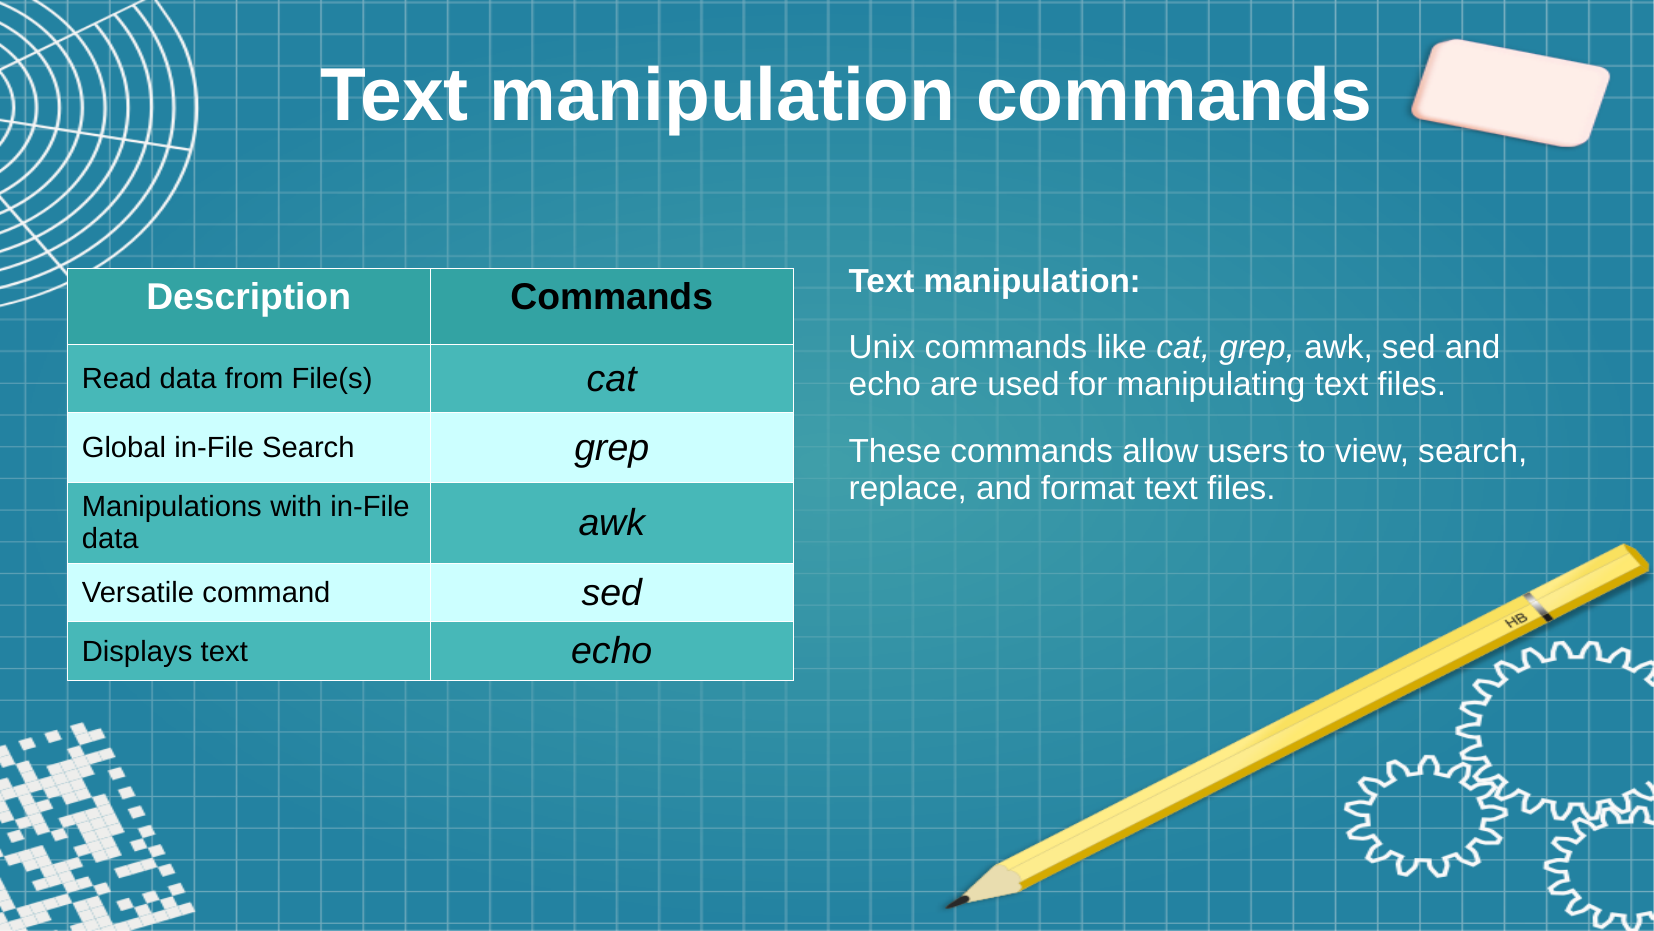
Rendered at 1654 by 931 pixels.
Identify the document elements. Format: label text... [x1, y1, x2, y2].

table_cell Manipulations with in-File data [68, 483, 430, 563]
table_cell Global in-File Search [68, 413, 430, 482]
table_cell grep [431, 413, 793, 482]
table_cell Read data from File(s) [68, 345, 430, 412]
list Text manipulation: Unix commands like cat, grep, awk, sed and echo are used for manipulating text files. These commands allow users to view, search, replace, and format text files. [848, 262, 1575, 715]
table_header Commands [431, 269, 793, 344]
picture [0, 0, 1654, 931]
table_cell echo [431, 622, 793, 680]
table_header Description [68, 269, 430, 344]
table_cell Displays text [68, 622, 430, 680]
table_cell cat [431, 345, 793, 412]
table_cell Versatile command [68, 564, 430, 621]
table_cell sed [431, 564, 793, 621]
title Text manipulation commands [66, 0, 1556, 201]
table_cell awk [431, 483, 793, 563]
